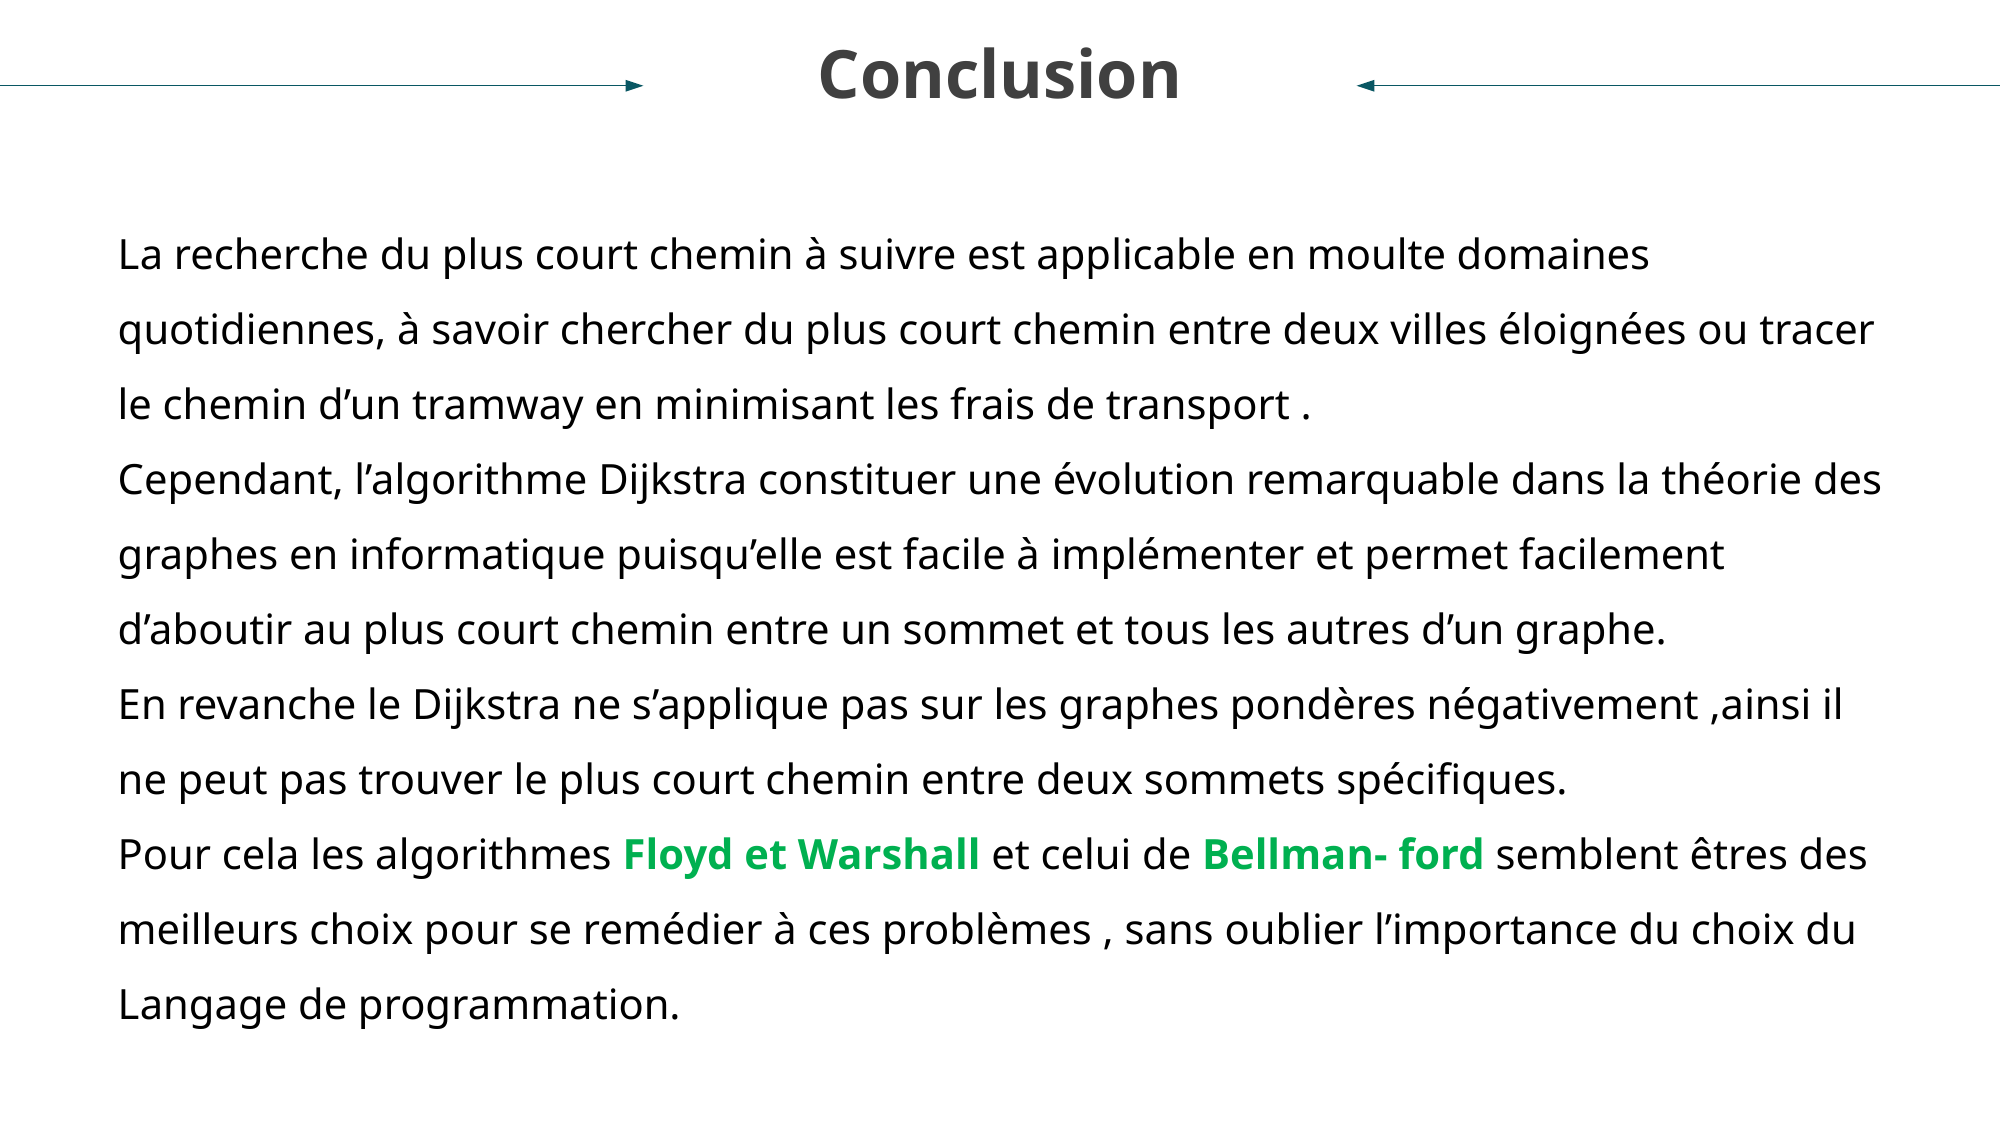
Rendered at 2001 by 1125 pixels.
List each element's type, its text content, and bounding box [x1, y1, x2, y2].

text_box La recherche du plus court chemin à suivre est applicable en moulte domaines quotidiennes, à savoir chercher du plus court chemin entre deux villes éloignées ou tracer le chemin d’un tramway en minimisant les frais de transport . Cependant, l’algorithme Dijkstra constituer une évolution remarquable dans la théorie des graphes en informatique puisqu’elle est facile à implémenter et permet facilement d’aboutir au plus court chemin entre un sommet et tous les autres d’un graphe. En revanche le Dijkstra ne s’applique pas sur les graphes pondères négativement ,ainsi il ne peut pas trouver le plus court chemin entre deux sommets spécifiques. Pour cela les algorithmes Floyd et Warshall et celui de Bellman- ford semblent êtres des meilleurs choix pour se remédier à ces problèmes , sans oublier l’importance du choix du Langage de programmation. [102, 195, 1907, 1035]
text_box Conclusion [267, 41, 1750, 115]
